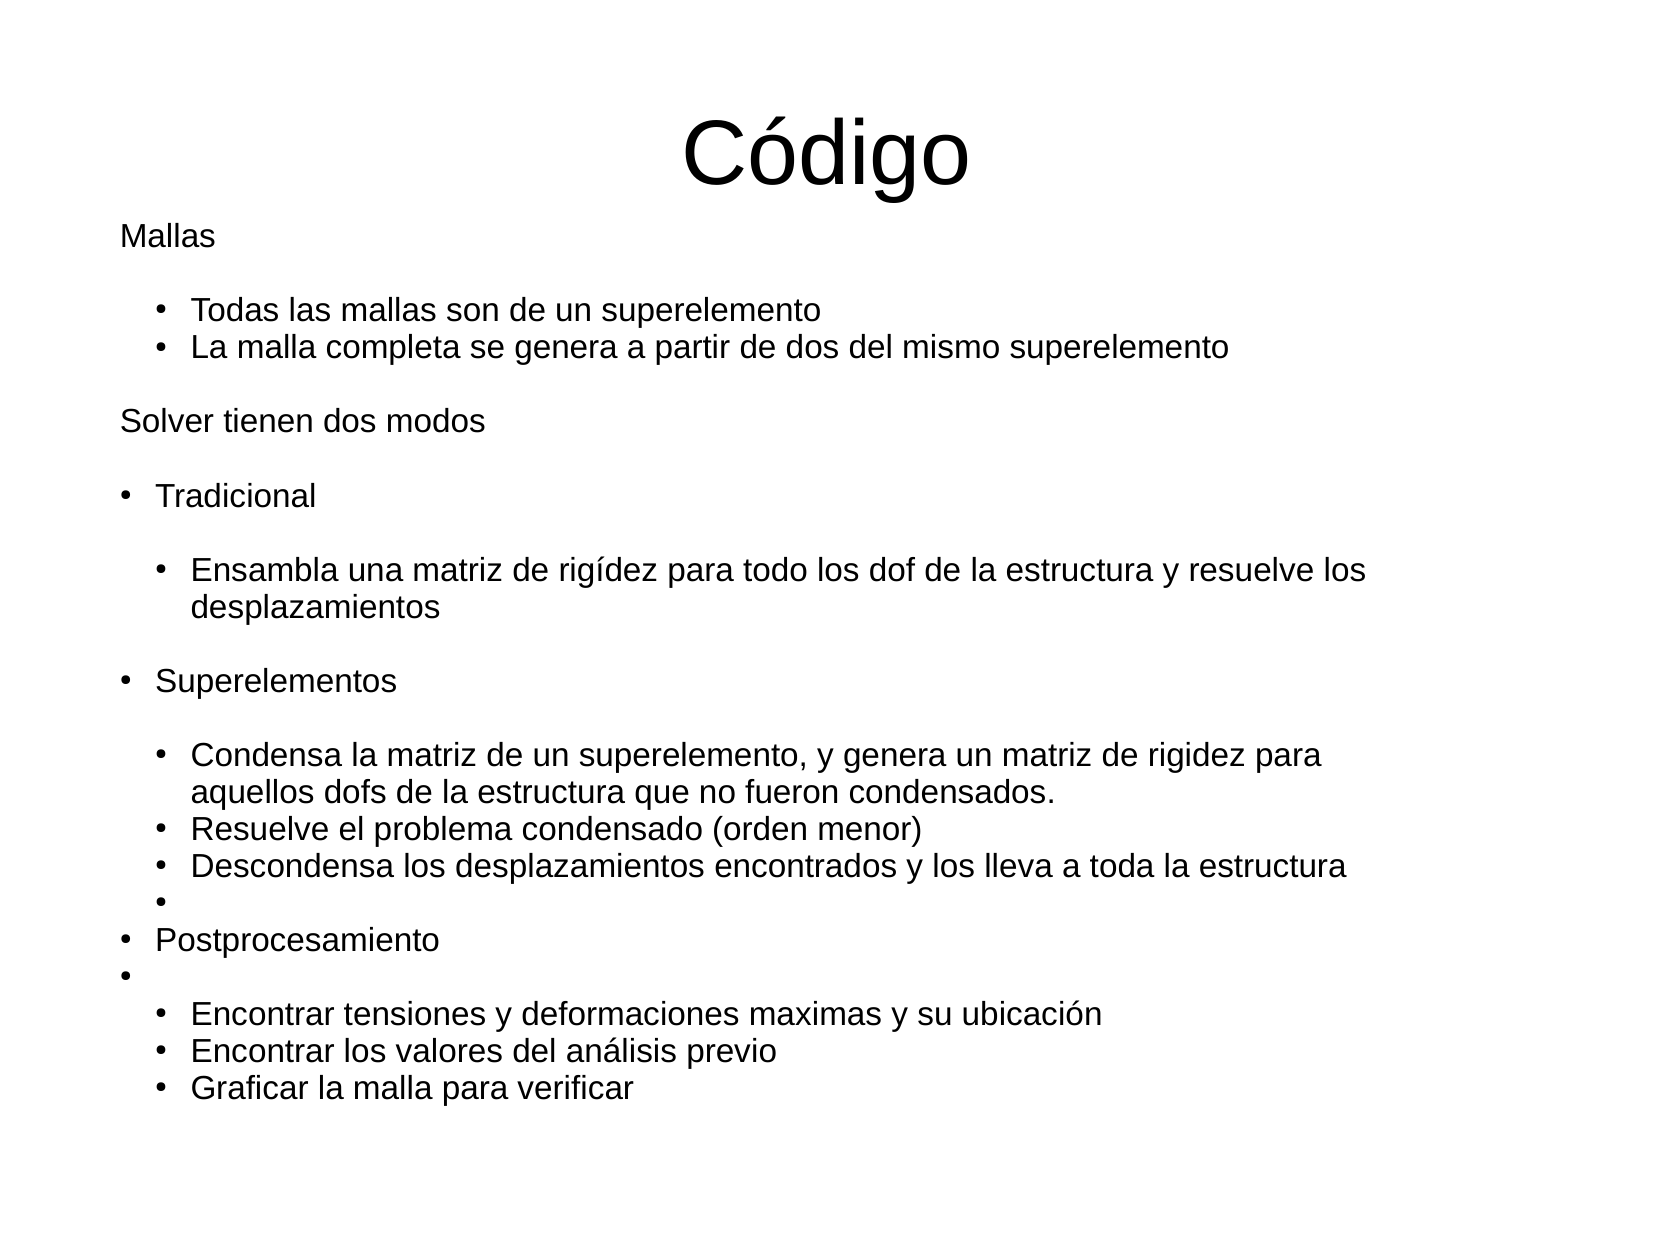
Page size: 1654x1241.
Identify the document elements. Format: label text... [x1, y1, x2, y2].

text_box Mallas Todas las mallas son de un superelemento La malla completa se genera a partir de dos del mismo superelemento Solver tienen dos modos Tradicional Ensambla una matriz de rigídez para todo los dof de la estructura y resuelve los desplazamientos Superelementos Condensa la matriz de un superelemento, y genera un matriz de rigidez para aquellos dofs de la estructura que no fueron condensados. Resuelve el problema condensado (orden menor) Descondensa los desplazamientos encontrados y los lleva a toda la estructura Postprocesamiento Encontrar tensiones y deformaciones maximas y su ubicación Encontrar los valores del análisis previo Graficar la malla para verificar [105, 210, 1471, 1151]
title Código [82, 49, 1571, 257]
